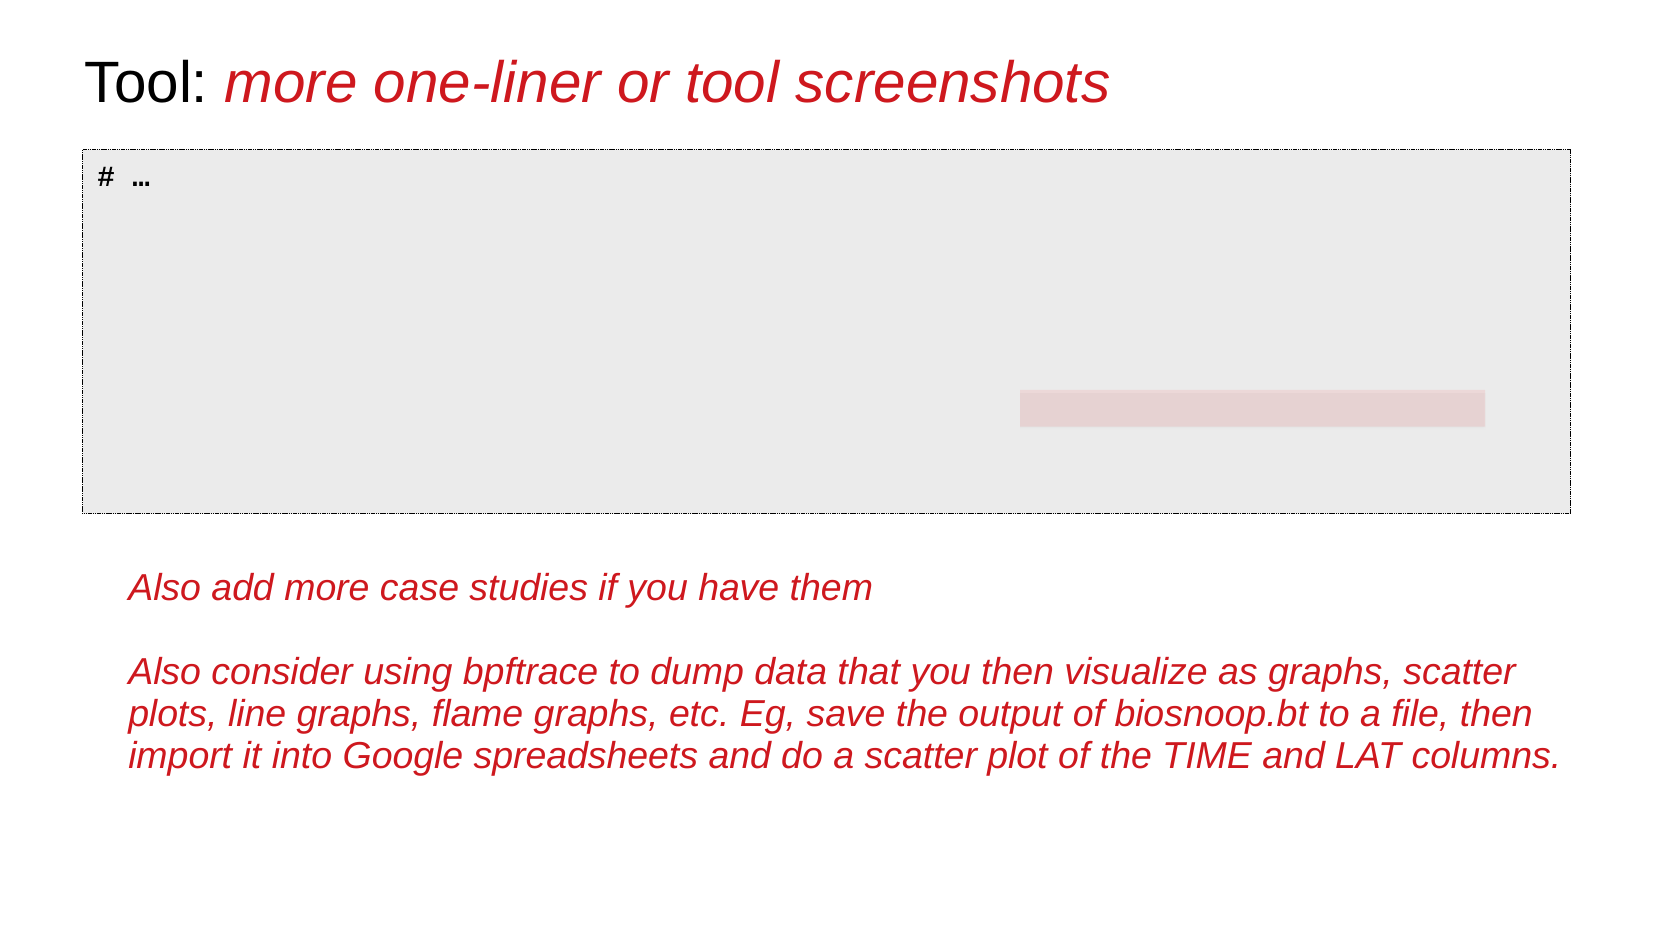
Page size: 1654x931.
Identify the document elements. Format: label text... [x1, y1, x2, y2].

text_box [1020, 389, 1486, 427]
text_box # … [82, 149, 1571, 514]
title Tool: more one-liner or tool screenshots [64, 20, 1554, 139]
text_box Also add more case studies if you have them Also consider using bpftrace to dump data that you then visualize as graphs, scatter plots, line graphs, flame graphs, etc. Eg, save the output of biosnoop.bt to a file, then import it into Google spreadsheets and do a scatter plot of the TIME and LAT columns. [113, 558, 1577, 784]
